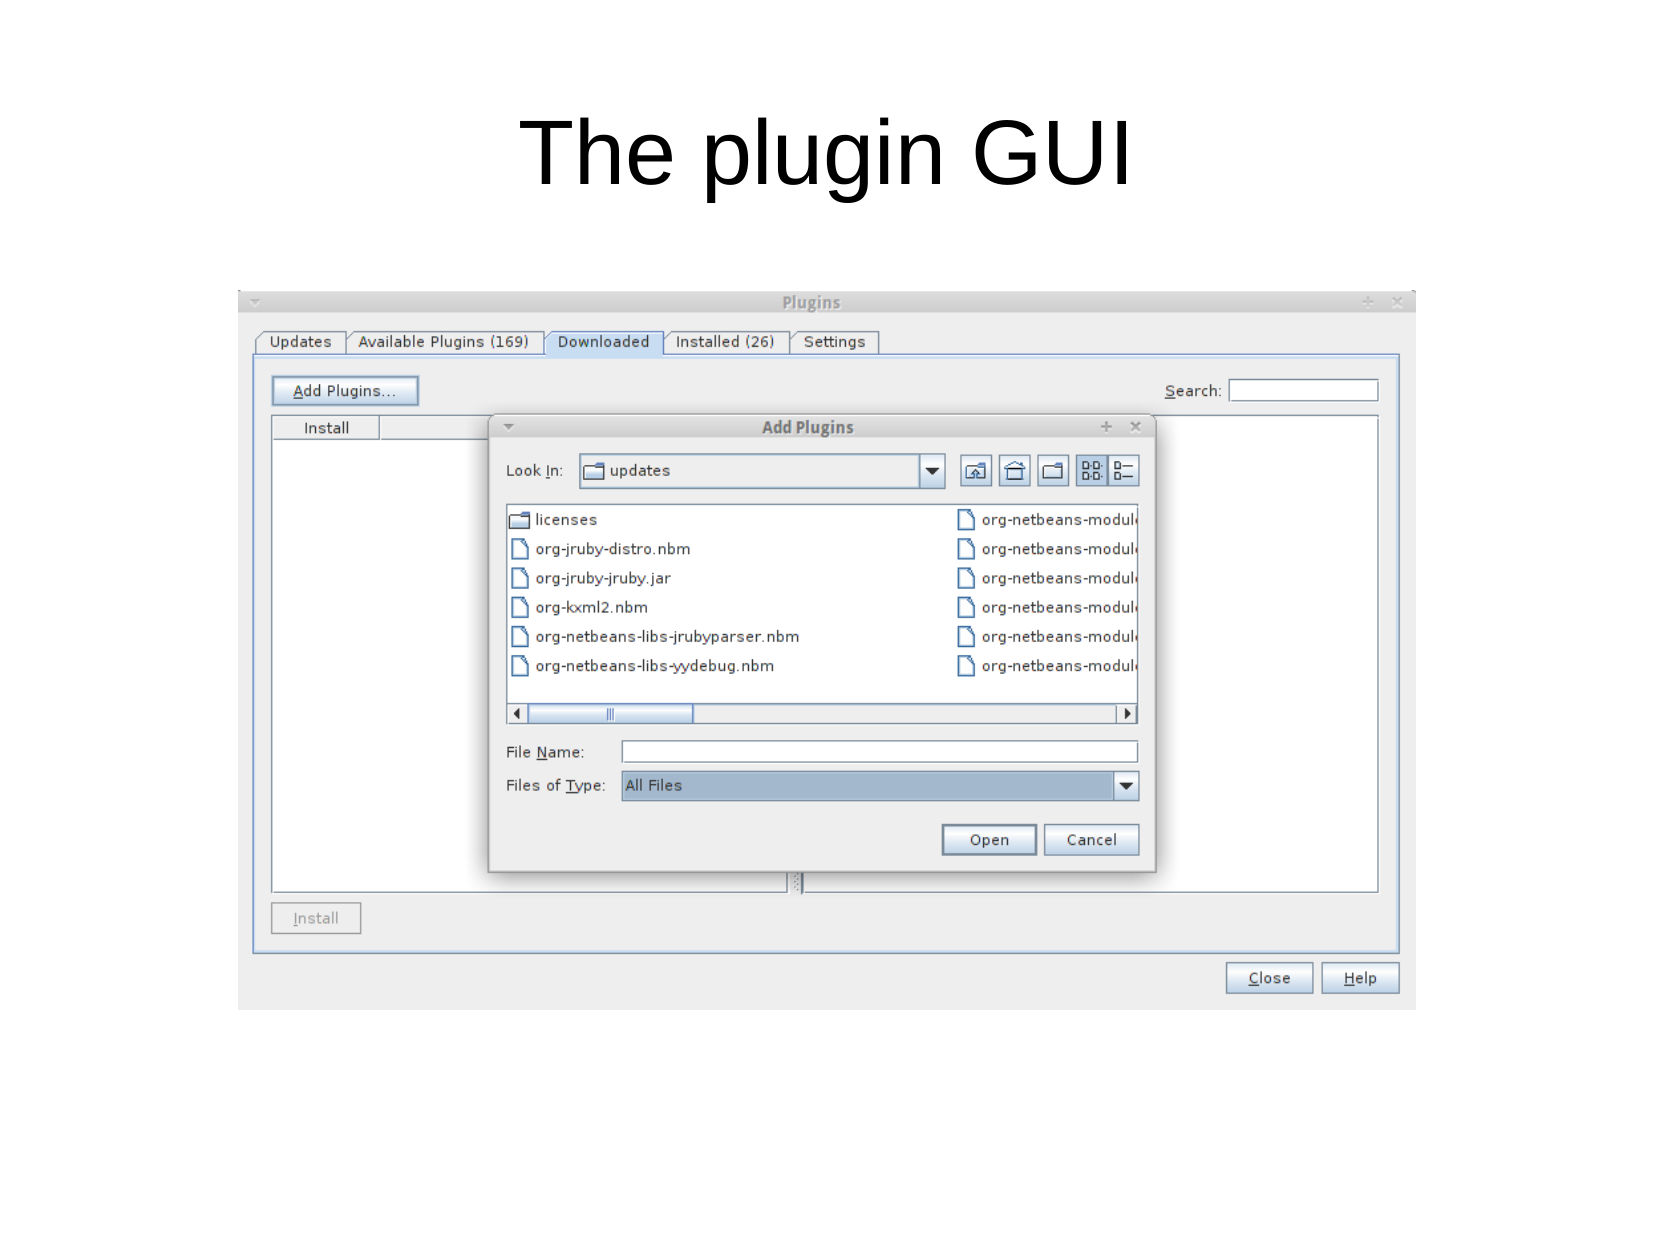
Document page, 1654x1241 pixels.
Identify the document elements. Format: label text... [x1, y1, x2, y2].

picture [238, 290, 1416, 1010]
title The plugin GUI [82, 49, 1571, 257]
